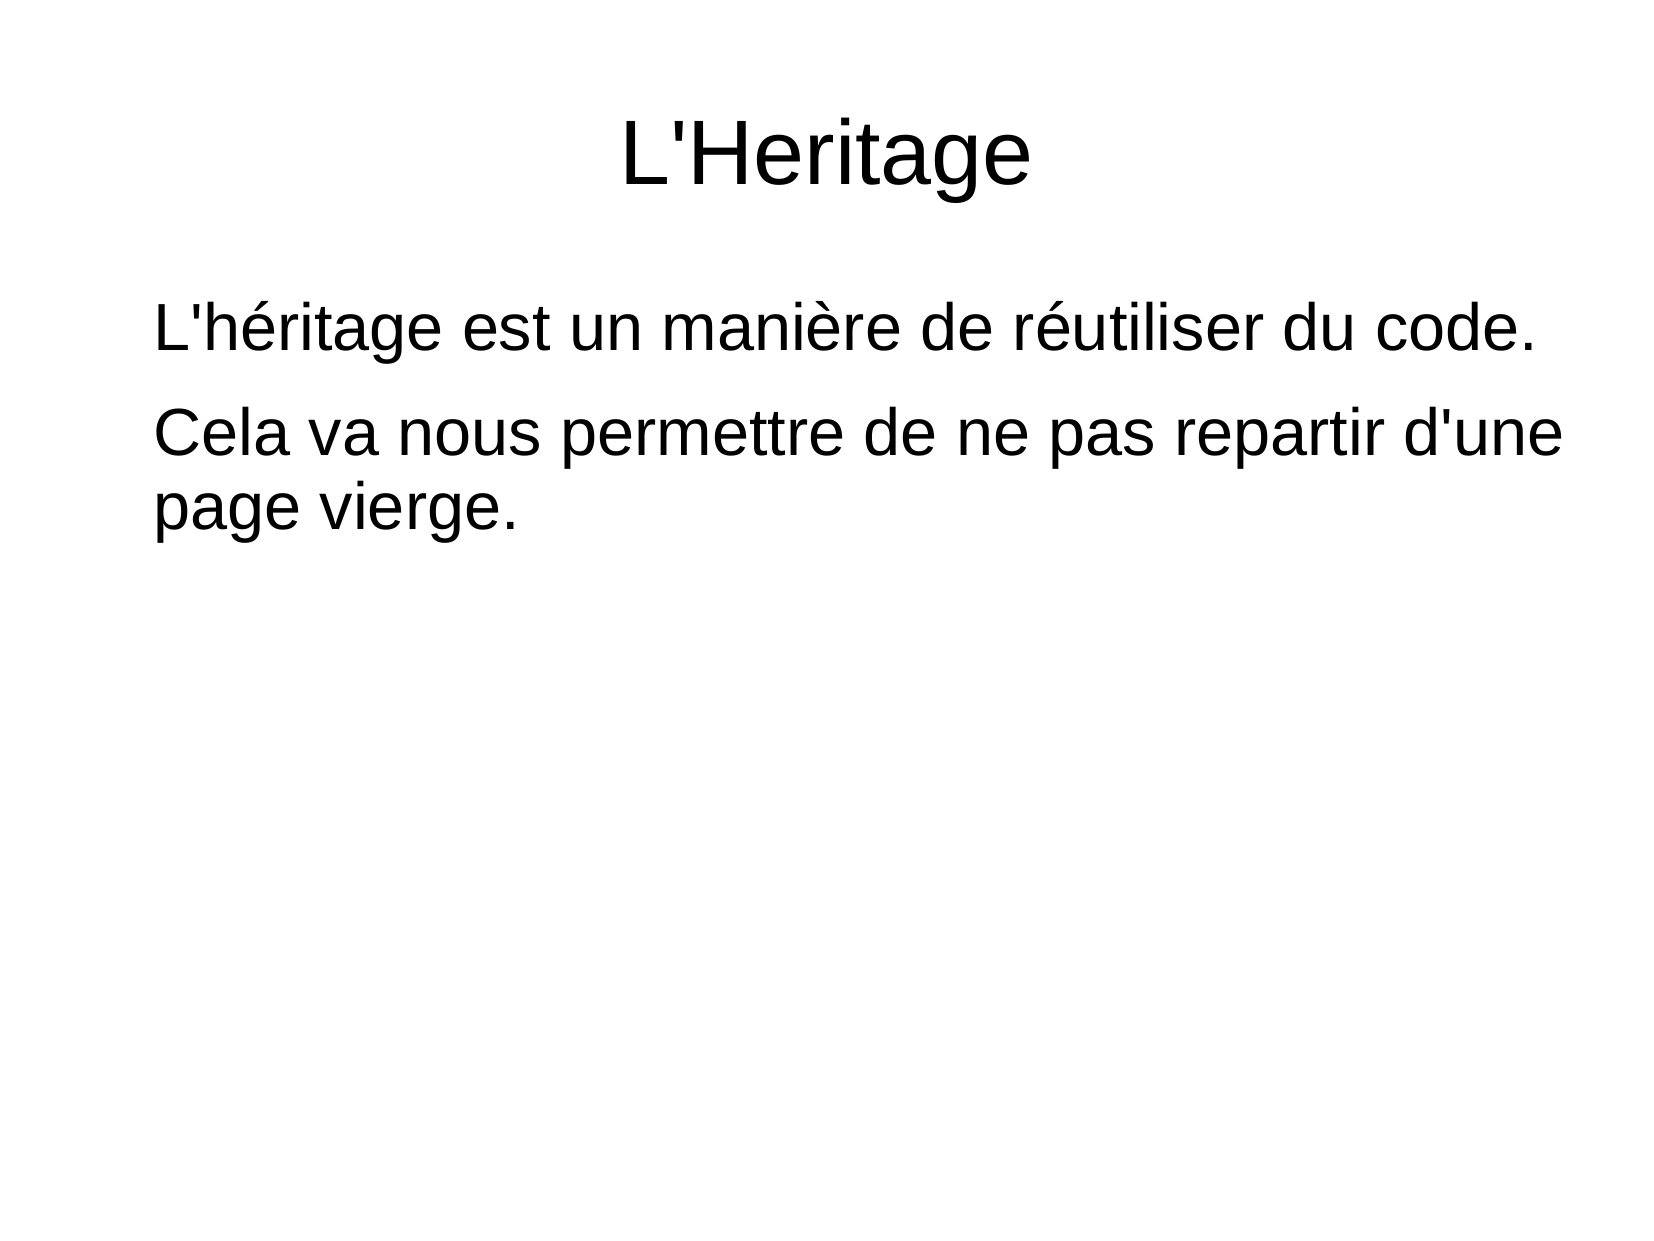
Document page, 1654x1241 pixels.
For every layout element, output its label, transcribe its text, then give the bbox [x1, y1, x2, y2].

list L'héritage est un manière de réutiliser du code. Cela va nous permettre de ne pas repartir d'une page vierge. [82, 290, 1571, 1109]
title L'Heritage [82, 49, 1571, 257]
